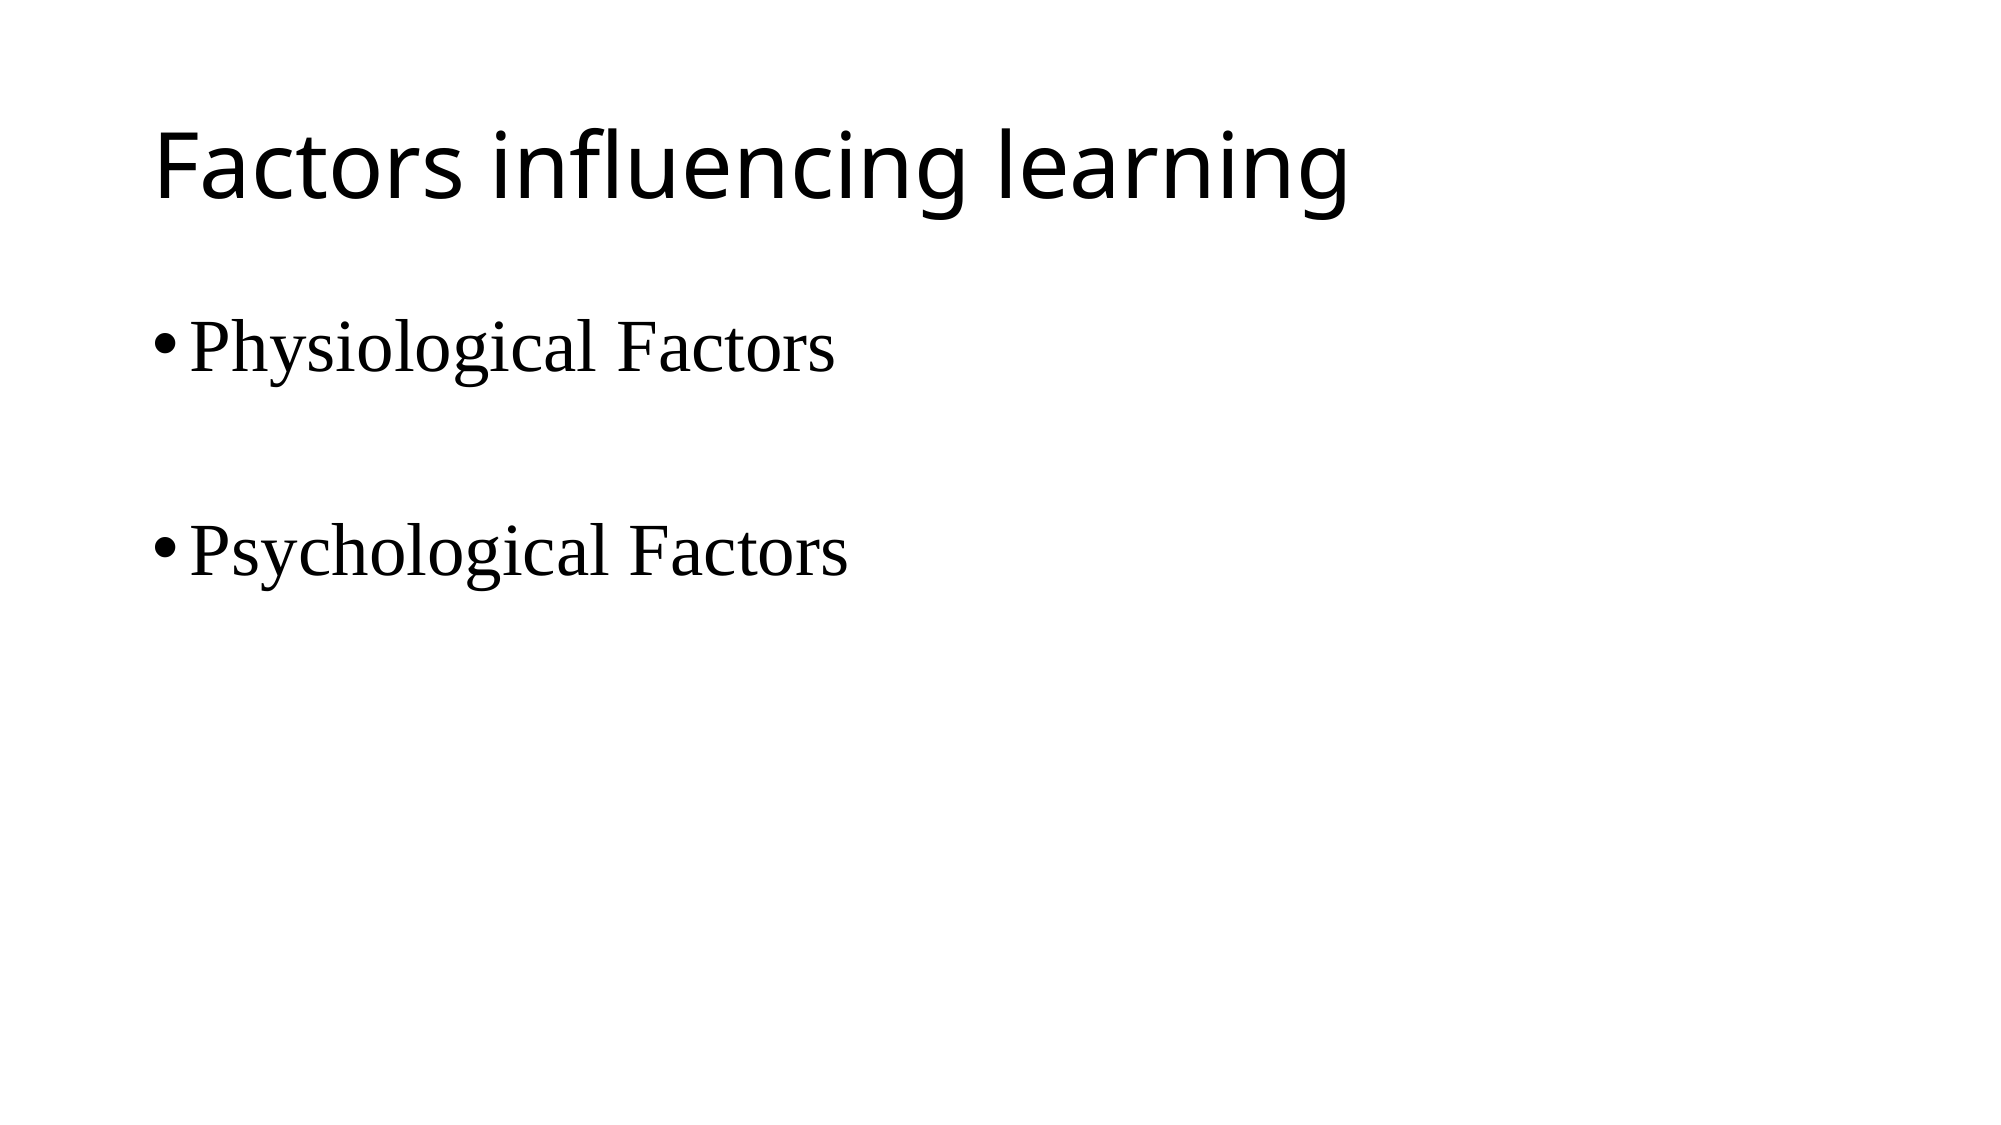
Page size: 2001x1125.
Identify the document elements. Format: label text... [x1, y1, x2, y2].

list Physiological Factors Psychological Factors [137, 299, 1863, 1014]
title Factors influencing learning [137, 59, 1863, 278]
